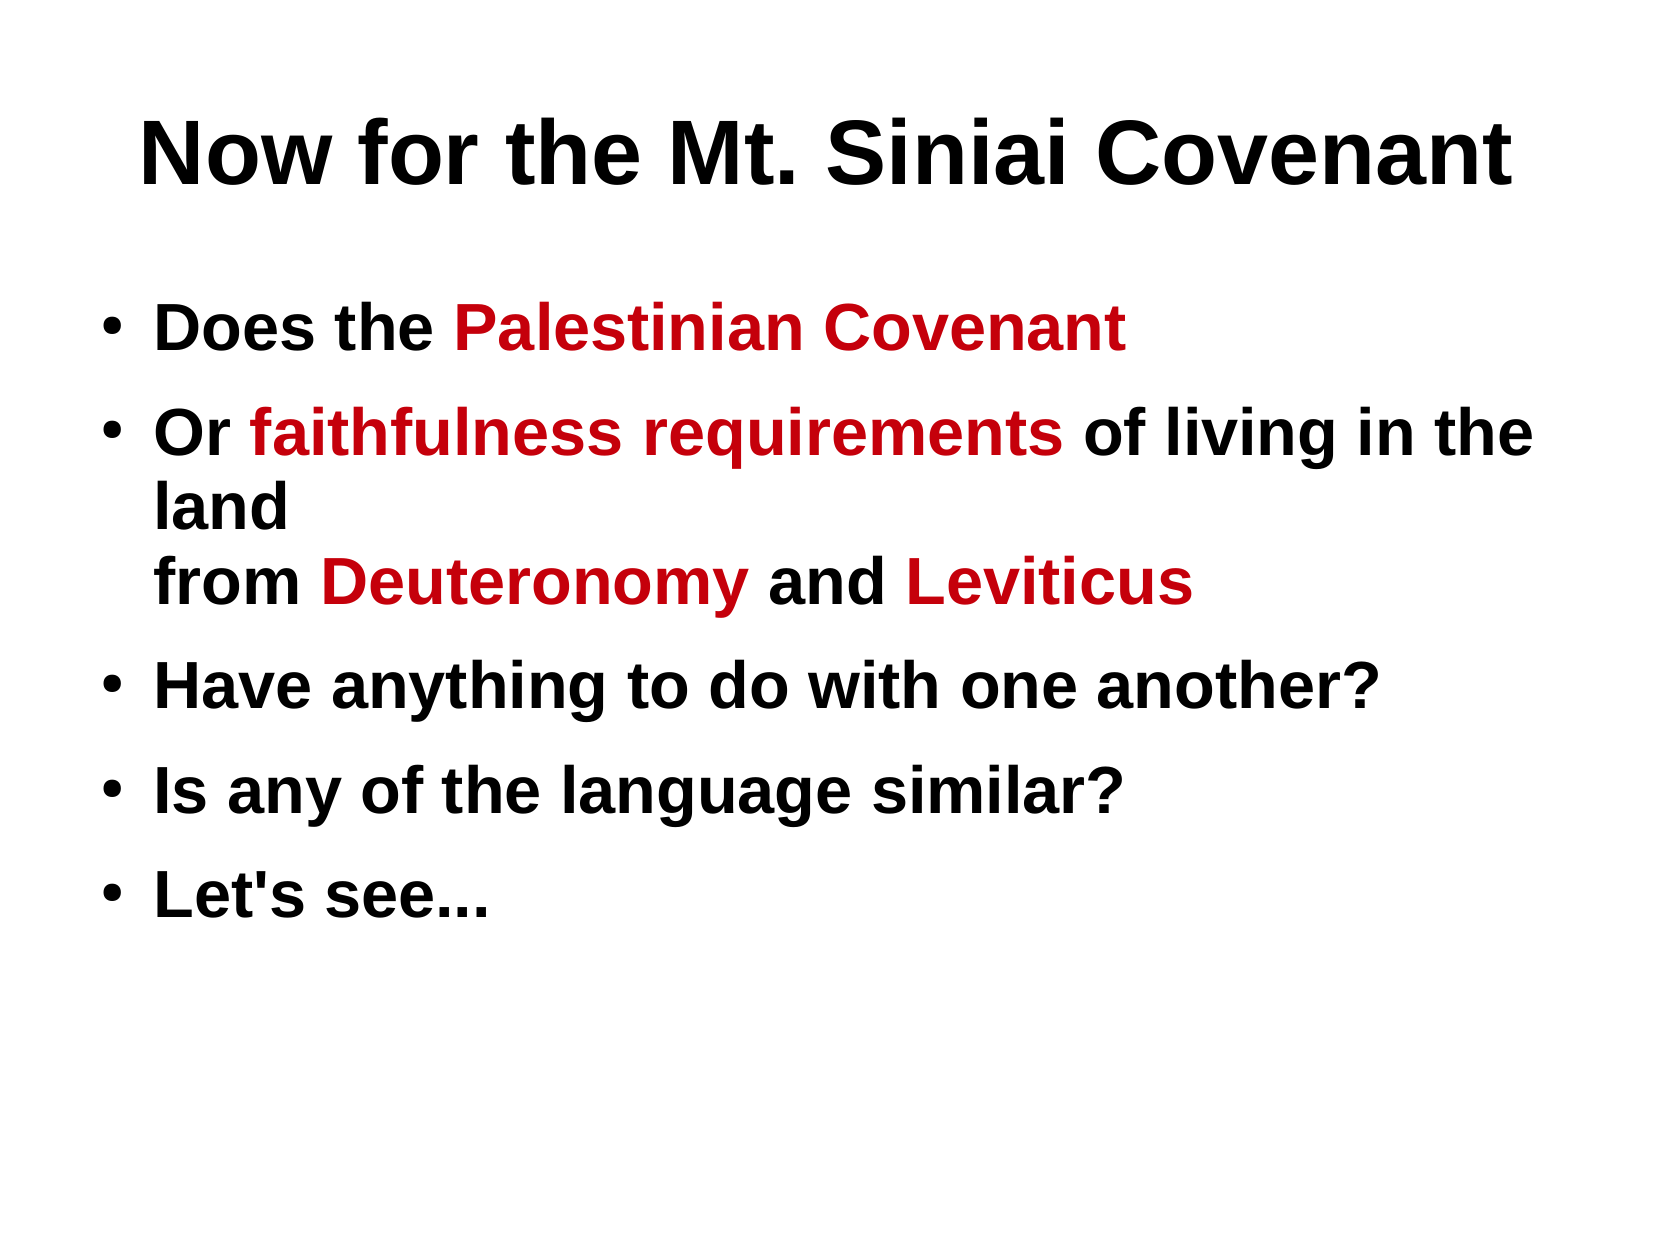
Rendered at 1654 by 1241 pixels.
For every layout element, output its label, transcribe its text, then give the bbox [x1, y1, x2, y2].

list Does the Palestinian Covenant Or faithfulness requirements of living in the land from Deuteronomy and Leviticus Have anything to do with one another? Is any of the language similar? Let's see... [82, 290, 1571, 1109]
title Now for the Mt. Siniai Covenant [82, 49, 1571, 257]
